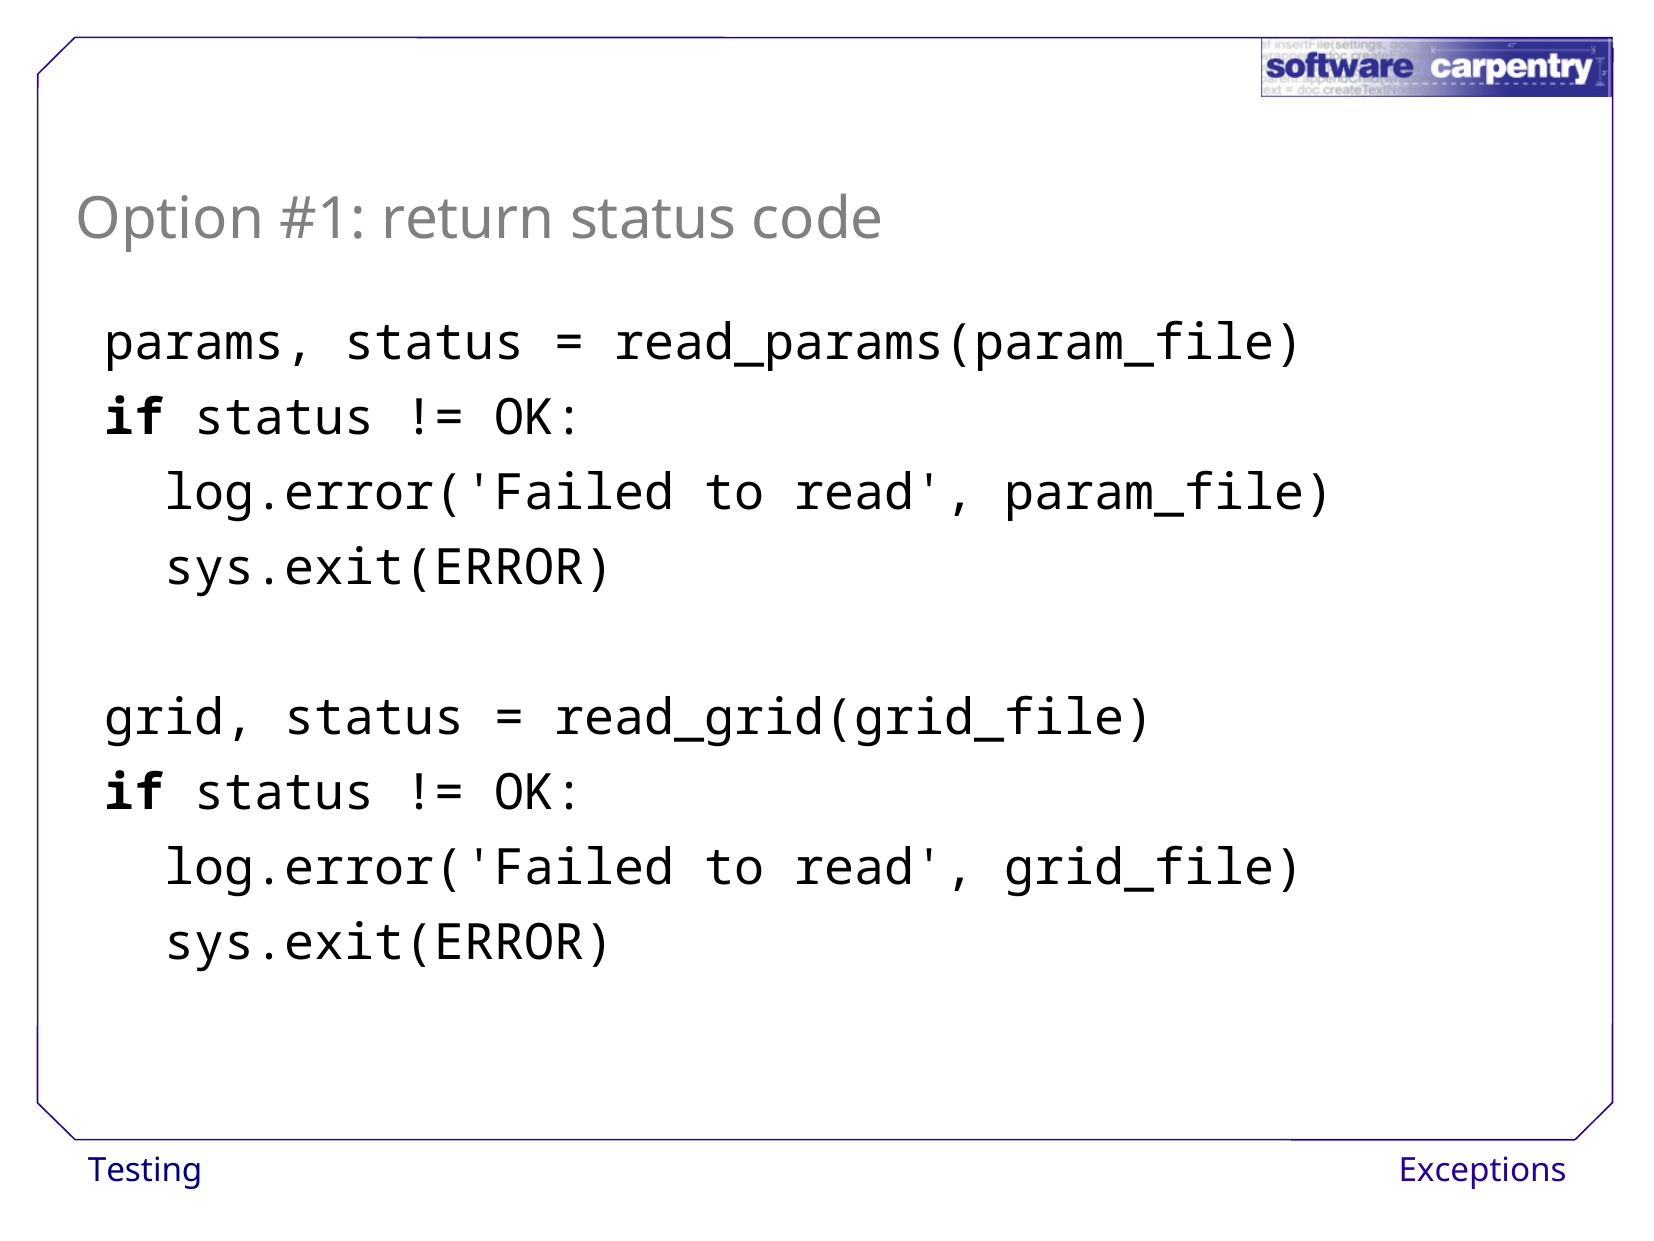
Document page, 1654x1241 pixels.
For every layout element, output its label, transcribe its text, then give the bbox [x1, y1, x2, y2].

text_box Option #1: return status code [60, 138, 1049, 259]
picture [1261, 39, 1613, 97]
text_box params, status = read_params(param_file) if status != OK: log.error('Failed to read', param_file) sys.exit(ERROR) grid, status = read_grid(grid_file) if status != OK: log.error('Failed to read', grid_file) sys.exit(ERROR) [89, 287, 1512, 1037]
